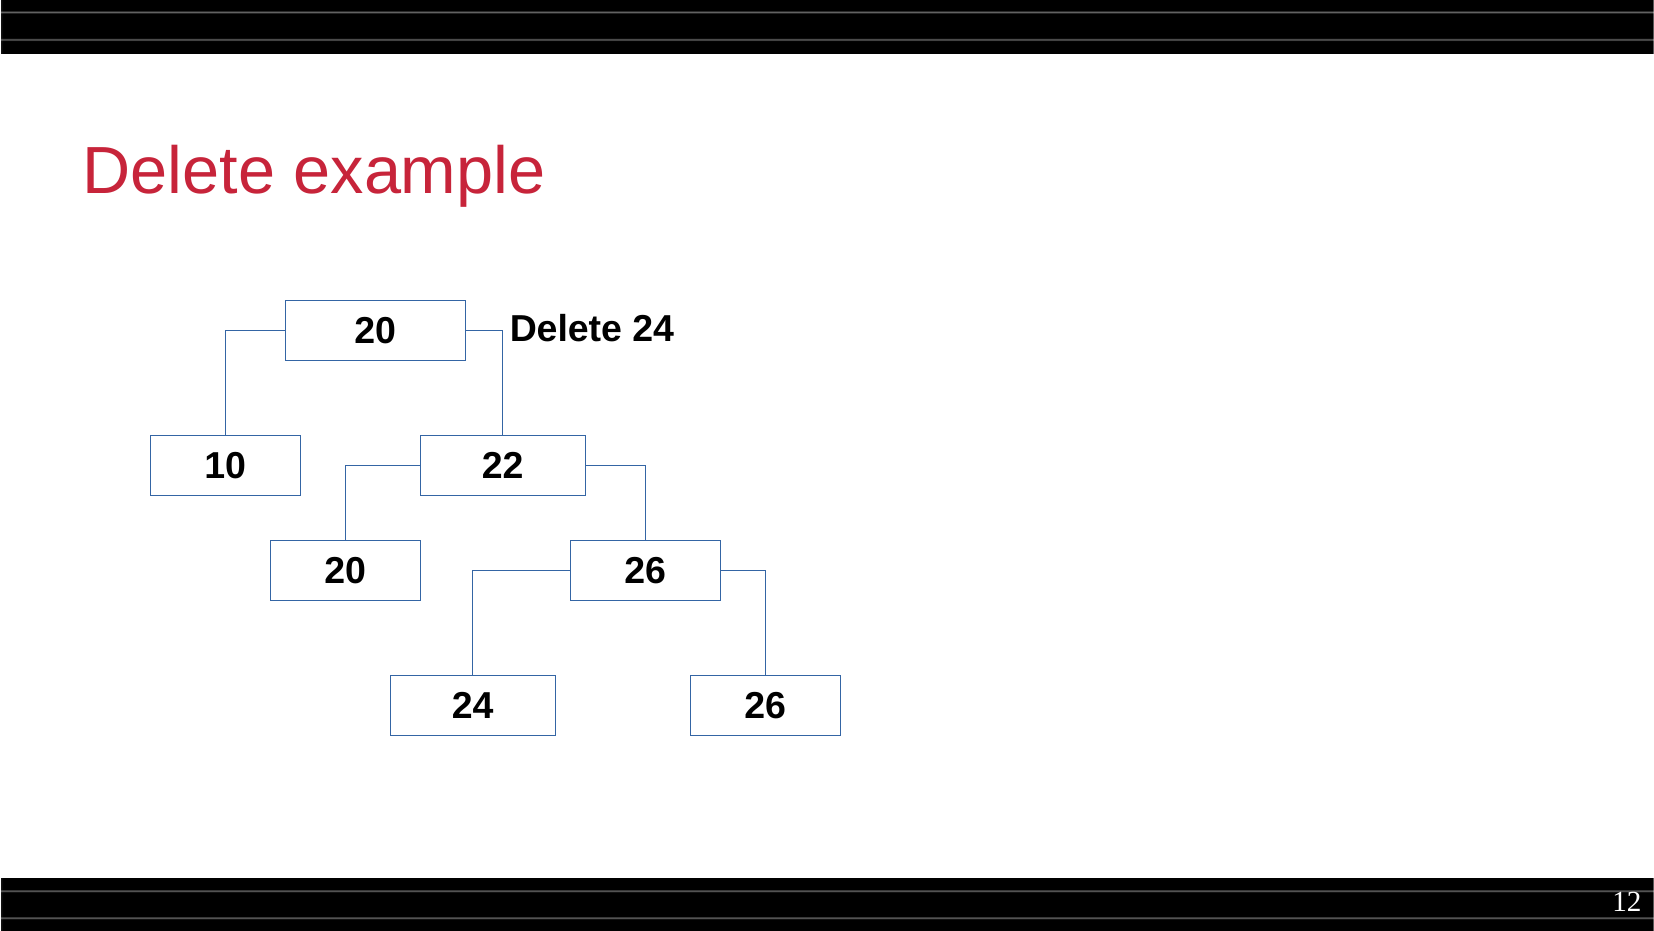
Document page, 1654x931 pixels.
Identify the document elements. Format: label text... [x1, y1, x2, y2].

text_box Delete 24 [495, 331, 502, 357]
title Delete example [82, 92, 1571, 249]
picture [1, 878, 1654, 931]
text_box 22 [420, 435, 586, 496]
text_box 20 [270, 540, 421, 601]
text_box Delete 24 [495, 300, 691, 357]
text_box 26 [570, 540, 721, 601]
picture [1, 0, 1654, 54]
text_box 24 [390, 675, 556, 736]
text_box 20 [285, 300, 466, 361]
text_box 10 [150, 435, 301, 496]
text_box 26 [690, 675, 841, 736]
